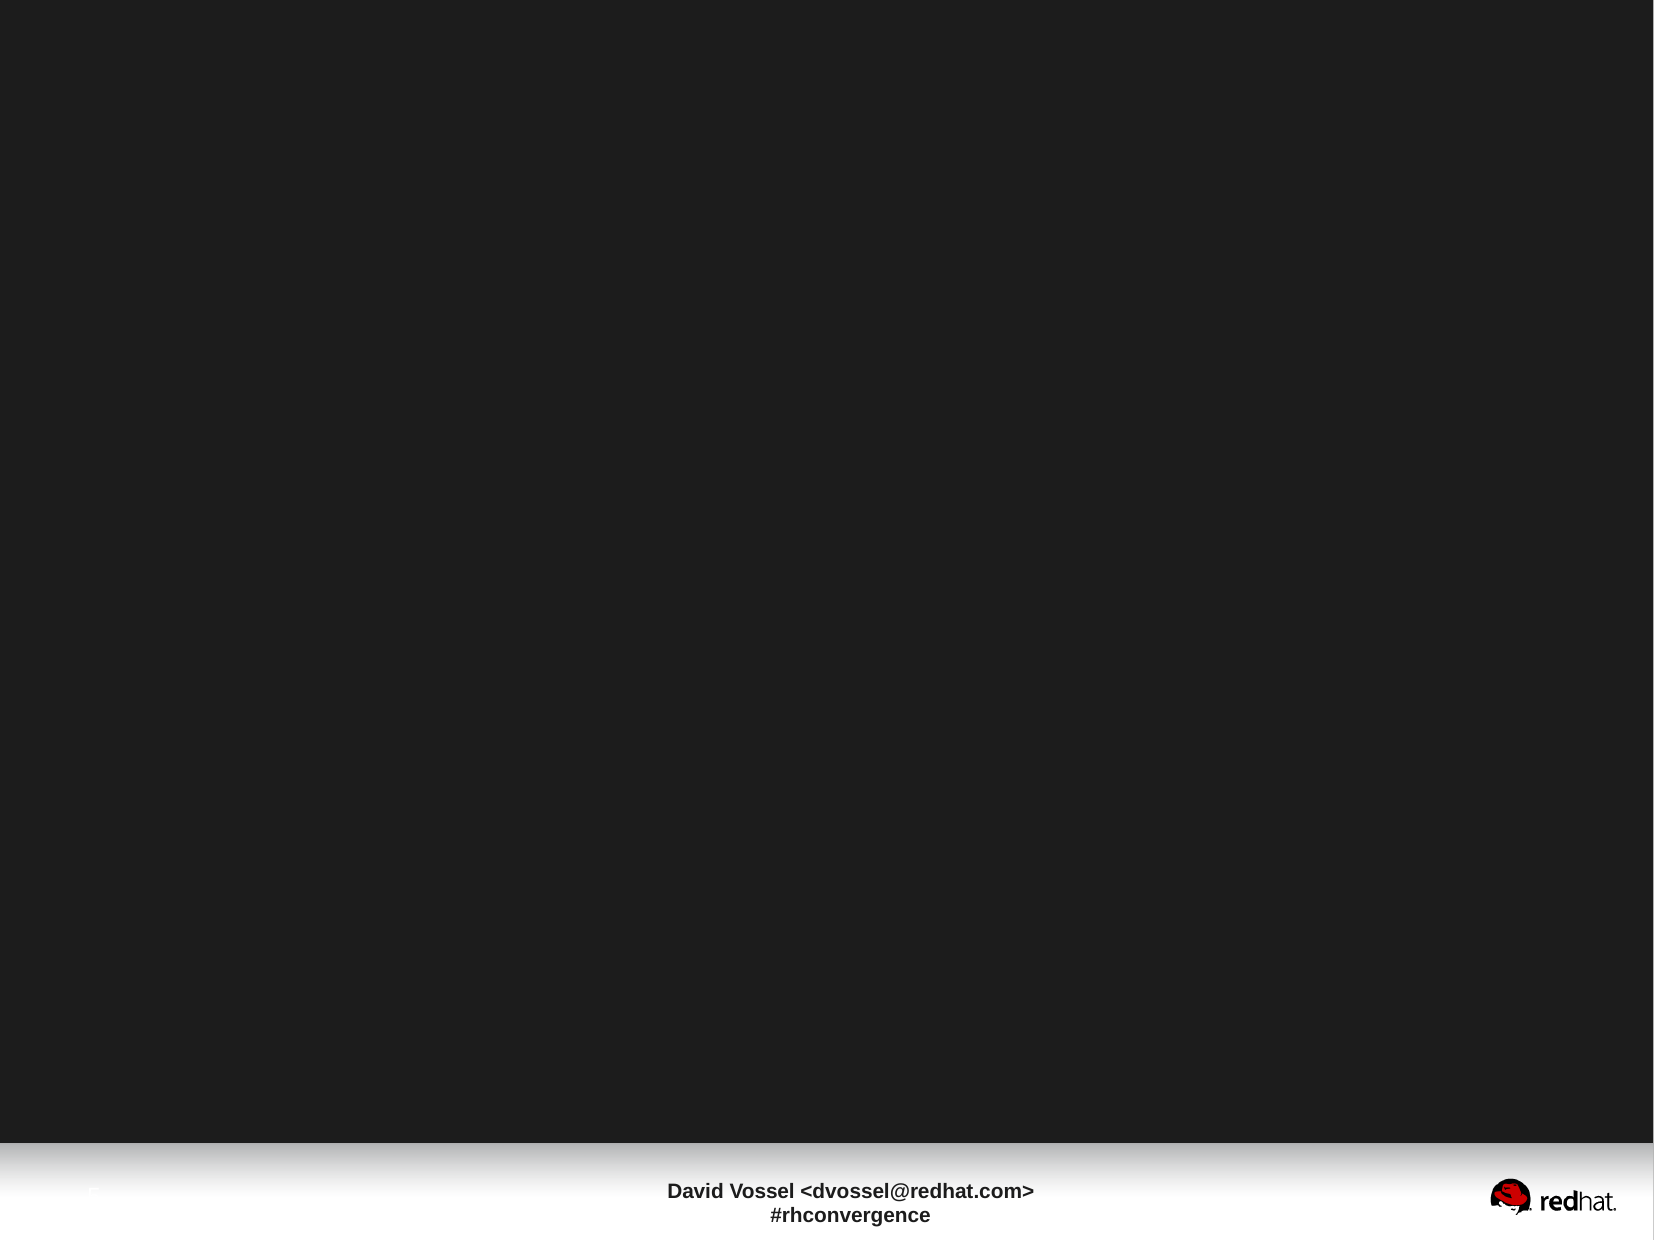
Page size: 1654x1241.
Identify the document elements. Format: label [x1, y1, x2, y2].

picture [0, 1143, 1654, 1241]
